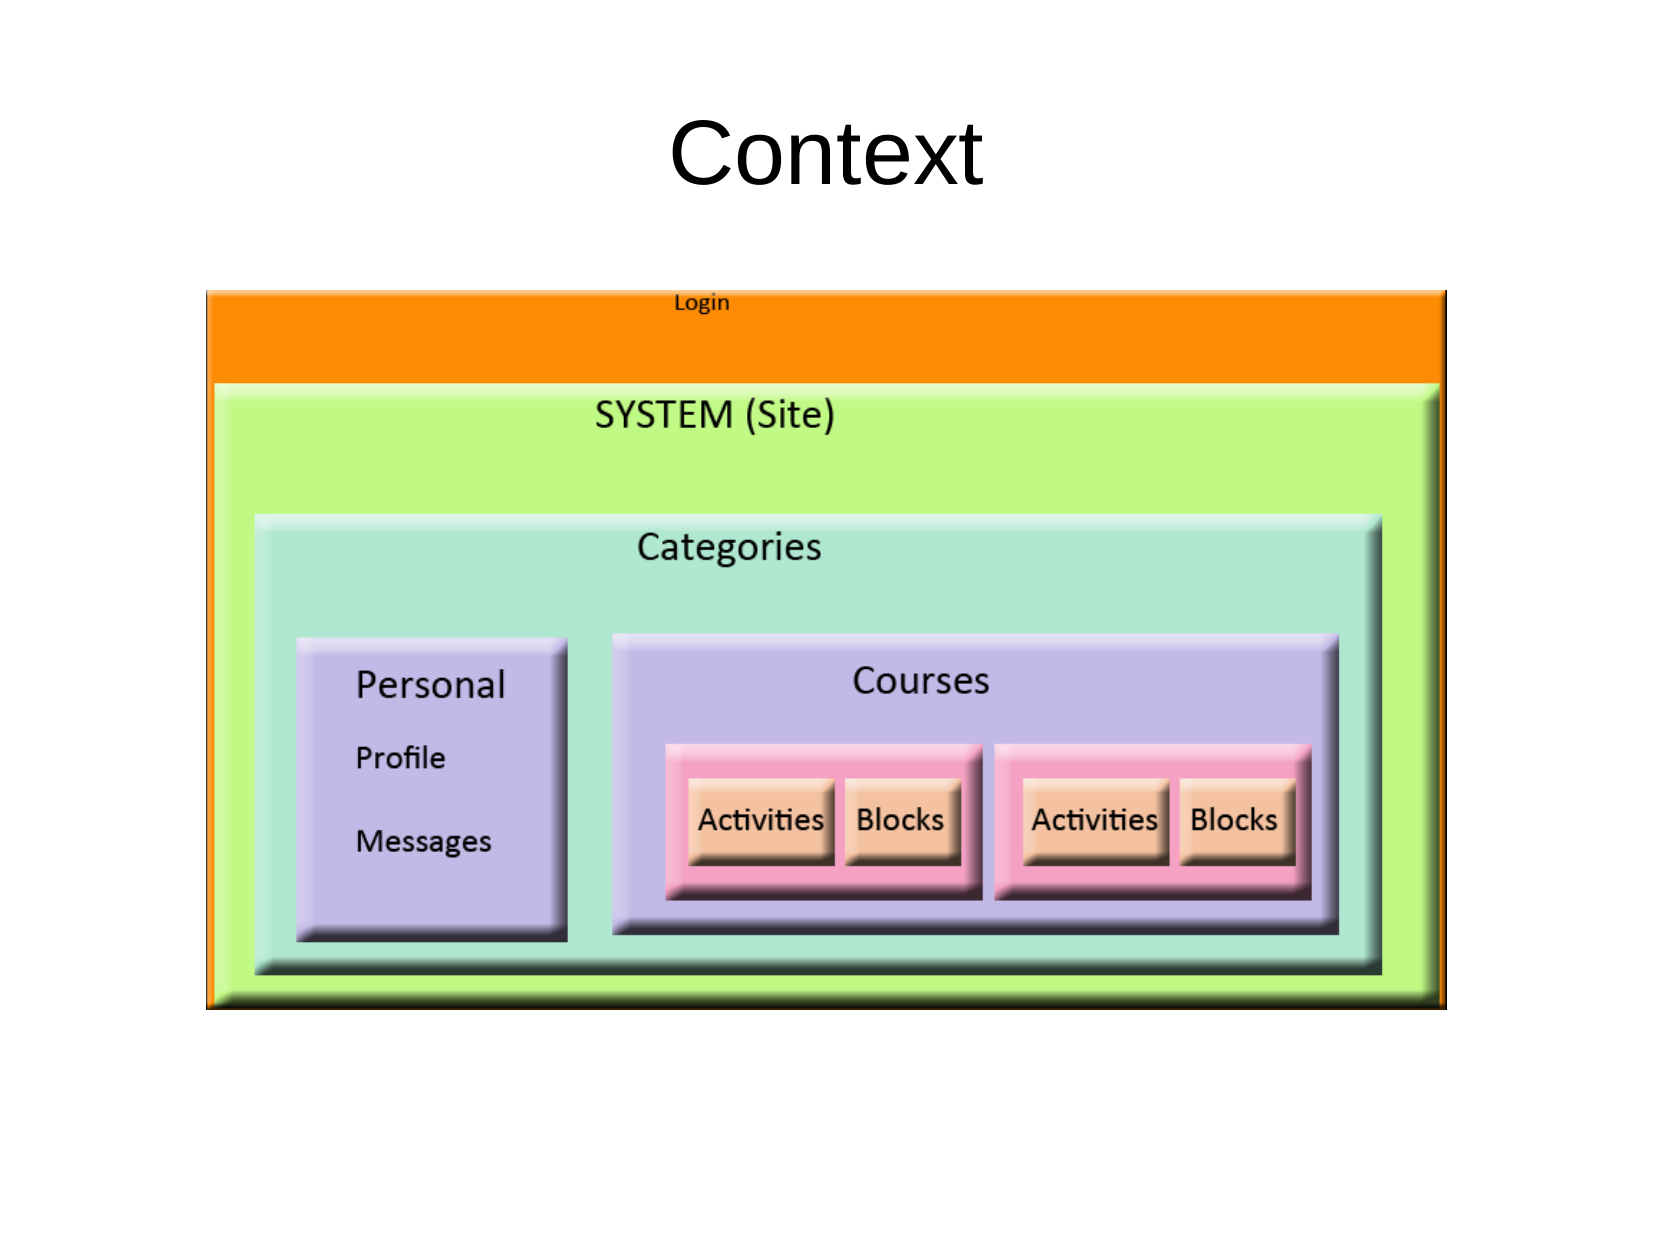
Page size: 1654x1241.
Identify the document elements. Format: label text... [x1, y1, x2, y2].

title Context [82, 49, 1571, 257]
picture [206, 290, 1447, 1010]
